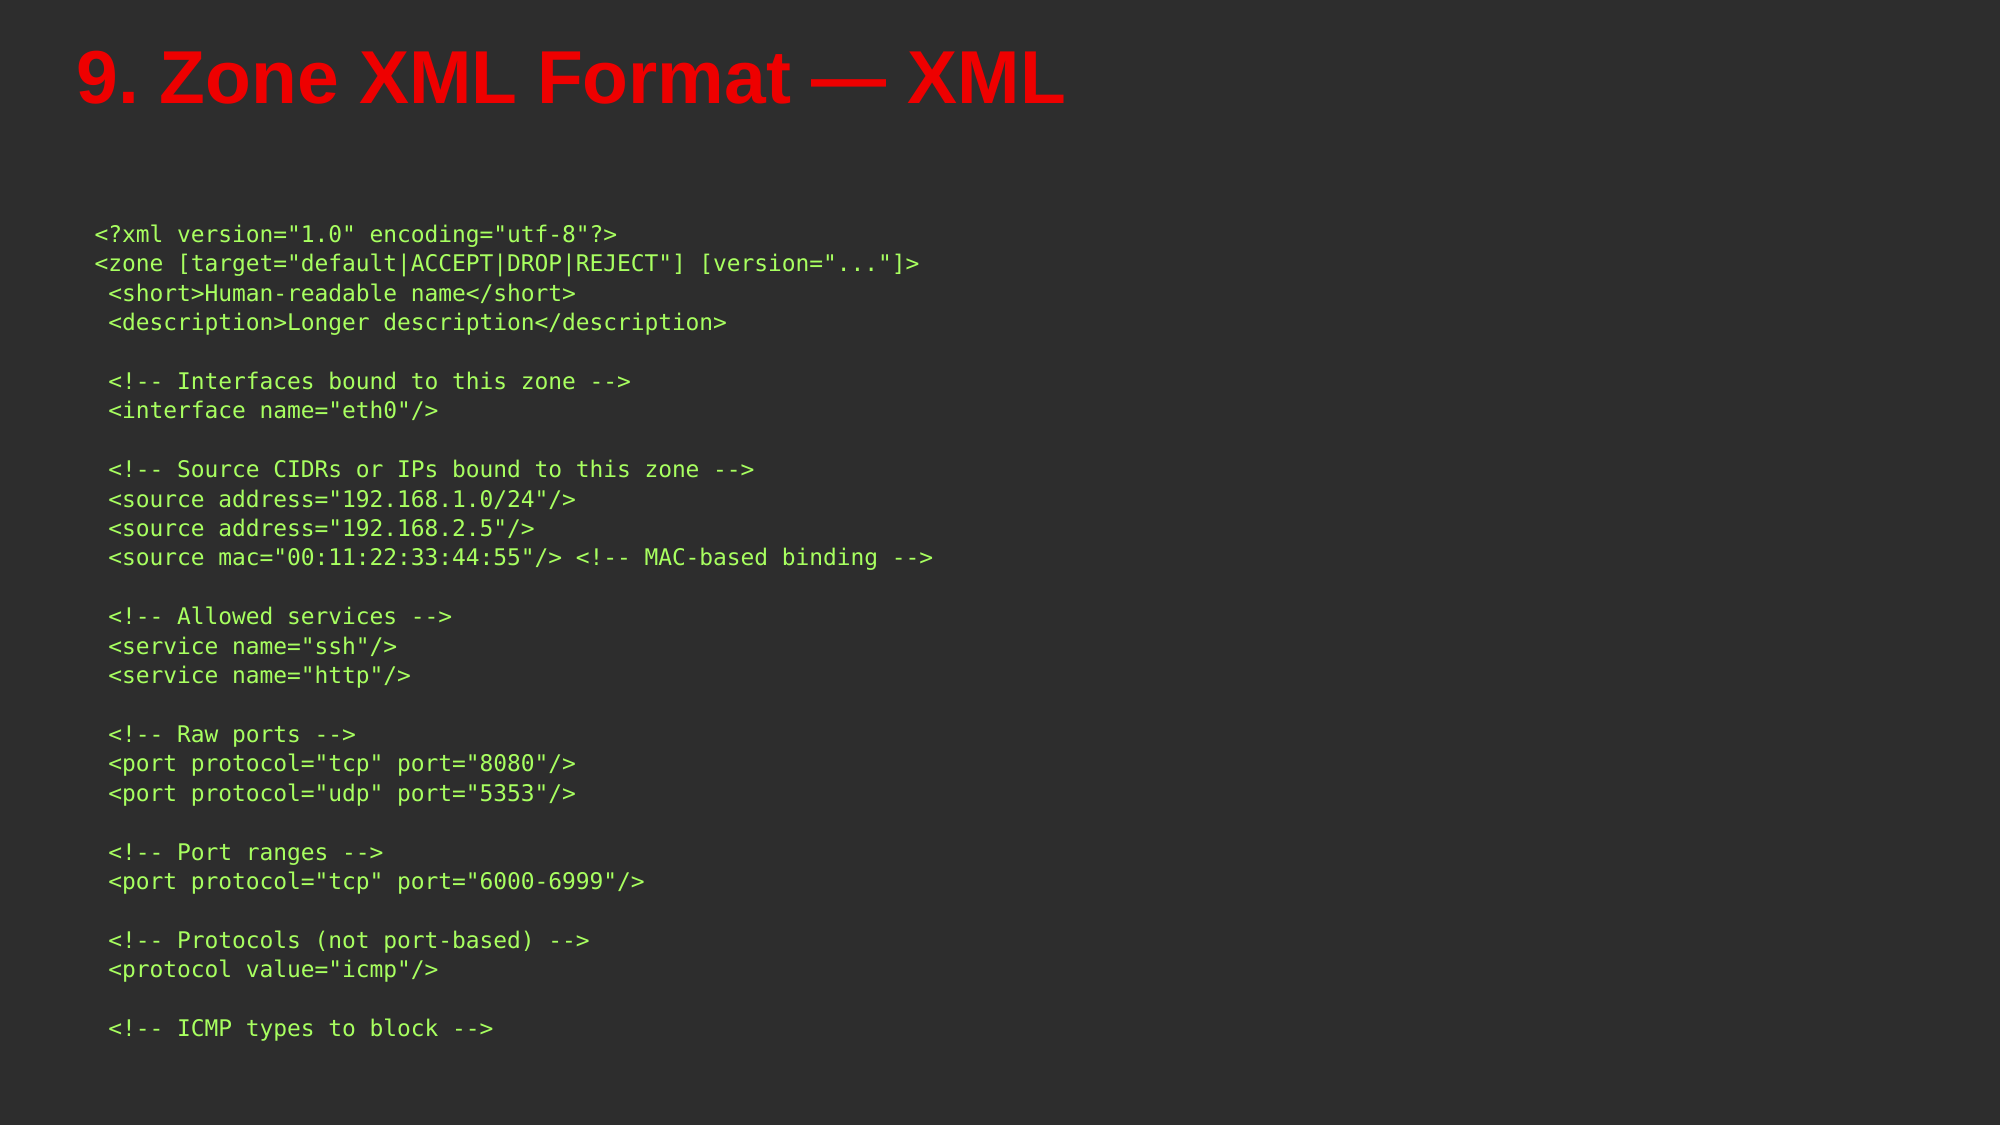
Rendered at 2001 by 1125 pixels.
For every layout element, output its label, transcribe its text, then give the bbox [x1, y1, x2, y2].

text_box <?xml version="1.0" encoding="utf-8"?> <zone [target="default|ACCEPT|DROP|REJECT"] [version="..."]> <short>Human-readable name</short> <description>Longer description</description> <!-- Interfaces bound to this zone --> <interface name="eth0"/> <!-- Source CIDRs or IPs bound to this zone --> <source address="192.168.1.0/24"/> <source address="192.168.2.5"/> <source mac="00:11:22:33:44:55"/> <!-- MAC-based binding --> <!-- Allowed services --> <service name="ssh"/> <service name="http"/> <!-- Raw ports --> <port protocol="tcp" port="8080"/> <port protocol="udp" port="5353"/> <!-- Port ranges --> <port protocol="tcp" port="6000-6999"/> <!-- Protocols (not port-based) --> <protocol value="icmp"/> <!-- ICMP types to block --> [59, 194, 1942, 1093]
text_box 9. Zone XML Format — XML [59, 23, 1942, 178]
